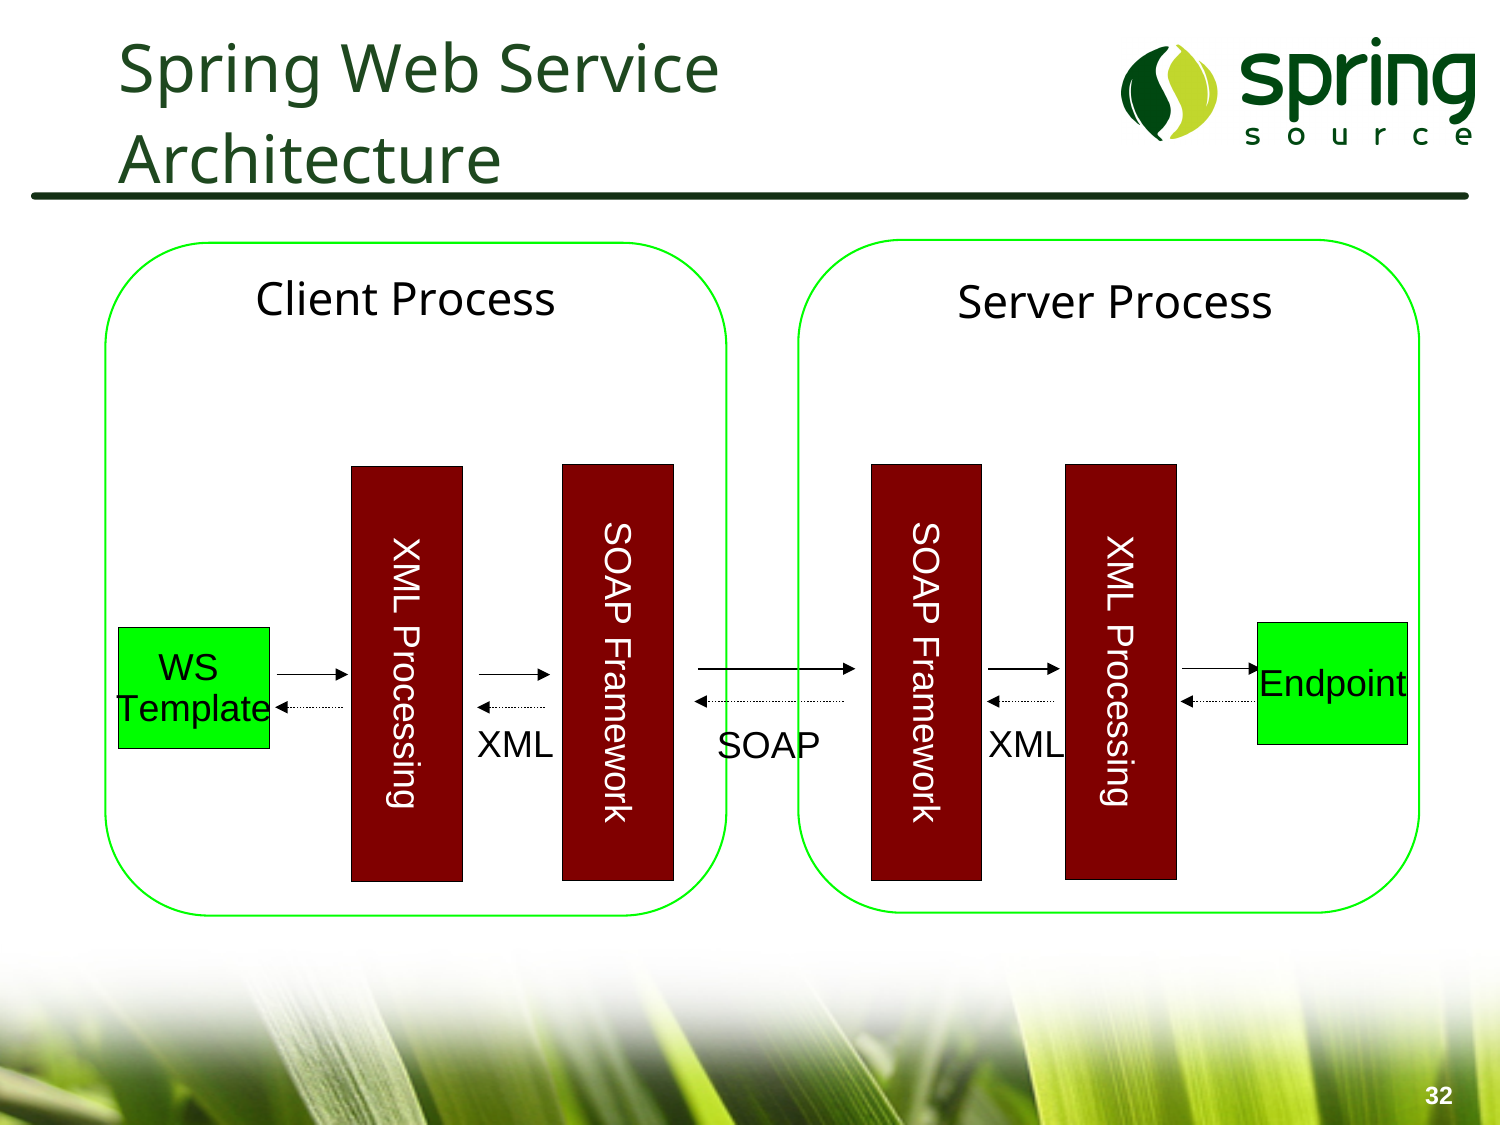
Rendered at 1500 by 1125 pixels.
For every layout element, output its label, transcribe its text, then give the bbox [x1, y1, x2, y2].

picture [0, 944, 1500, 1125]
text_box Client Process [188, 259, 624, 331]
text_box SOAP Framework [871, 464, 982, 881]
text_box WS Template [118, 627, 270, 749]
text_box SOAP [800, 717, 845, 805]
picture [1136, 37, 1475, 145]
text_box XML Processing [1065, 464, 1177, 880]
text_box Endpoint [1257, 622, 1408, 745]
text_box XML Processing [351, 466, 463, 882]
text_box SOAP Framework [562, 464, 674, 881]
title Spring Web Service Architecture [103, 13, 1136, 191]
text_box XML [982, 715, 1065, 774]
text_box Server Process [898, 262, 1333, 334]
text_box SOAP [702, 717, 797, 805]
text_box XML [462, 715, 576, 774]
